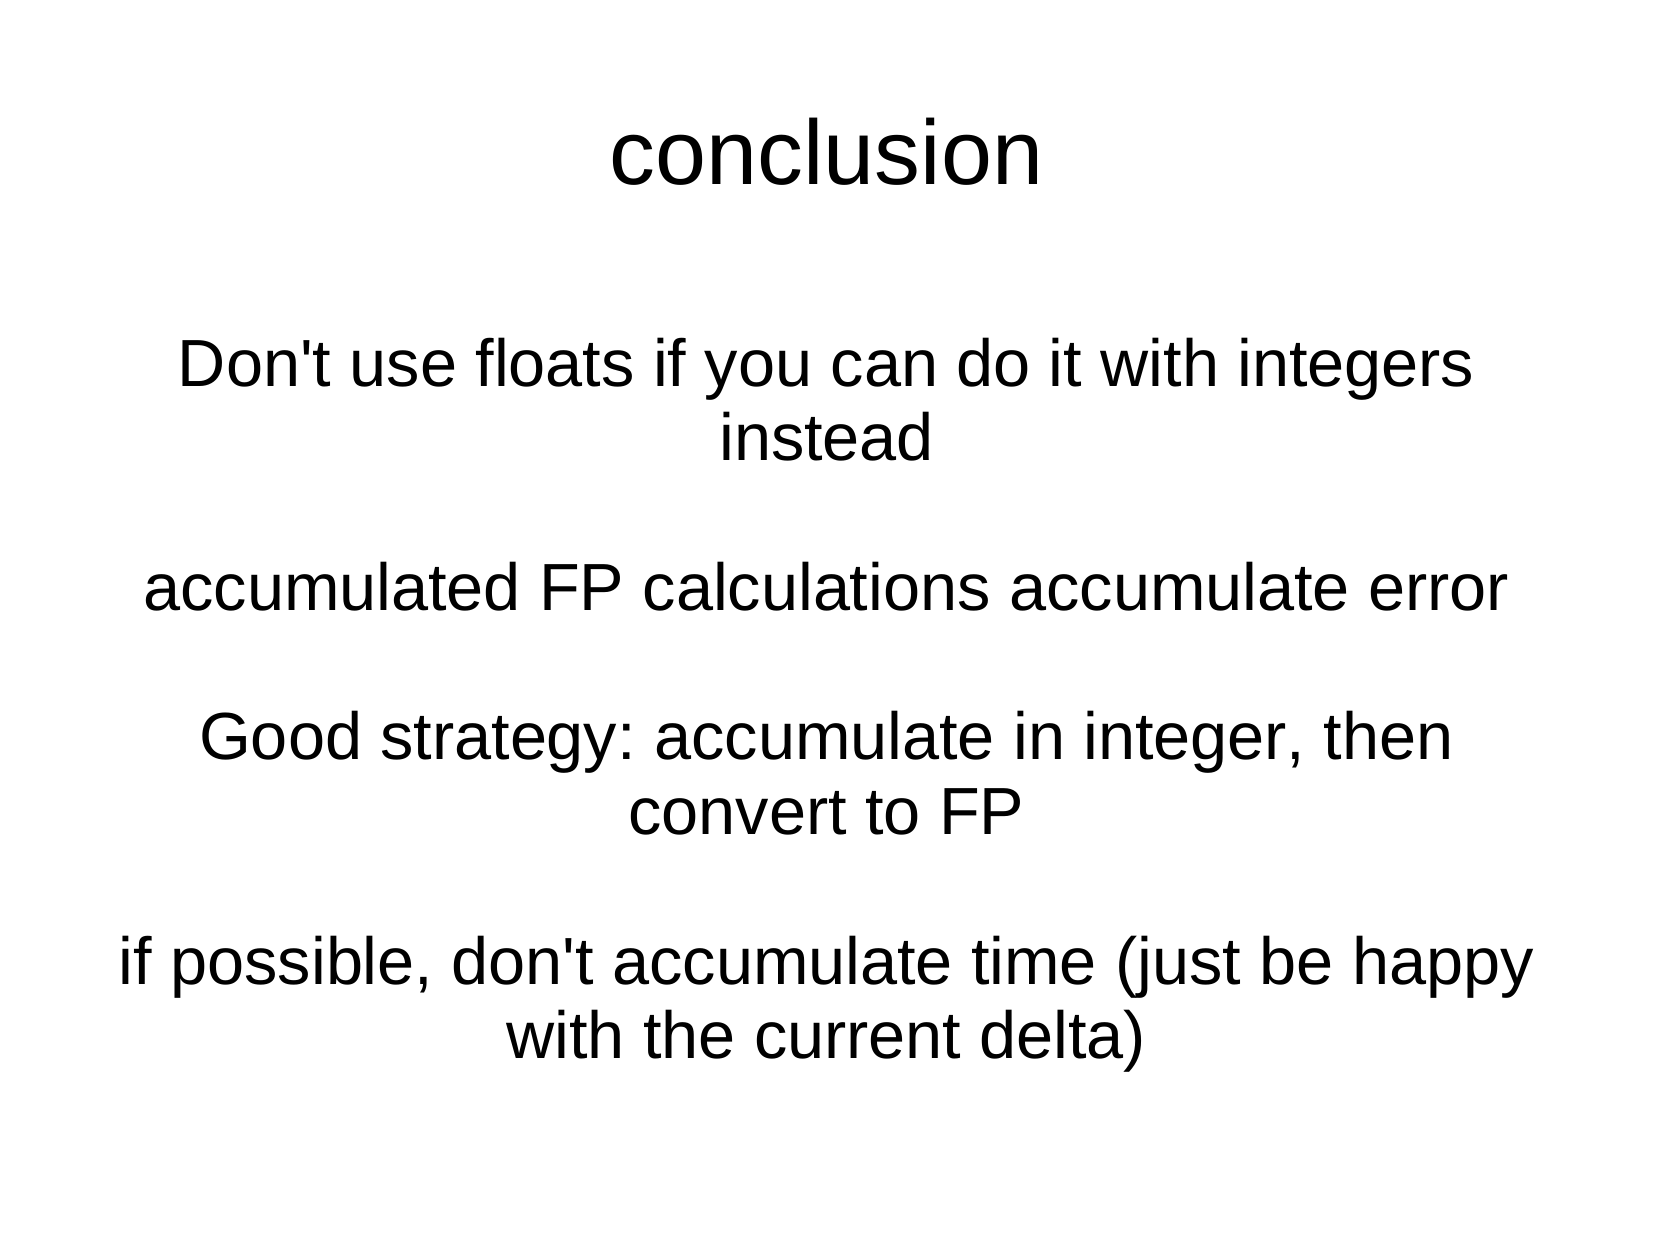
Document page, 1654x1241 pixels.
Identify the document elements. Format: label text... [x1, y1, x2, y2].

subtitle Don't use floats if you can do it with integers instead accumulated FP calculations accumulate error Good strategy: accumulate in integer, then convert to FP if possible, don't accumulate time (just be happy with the current delta) [82, 290, 1571, 1109]
title conclusion [82, 49, 1571, 257]
